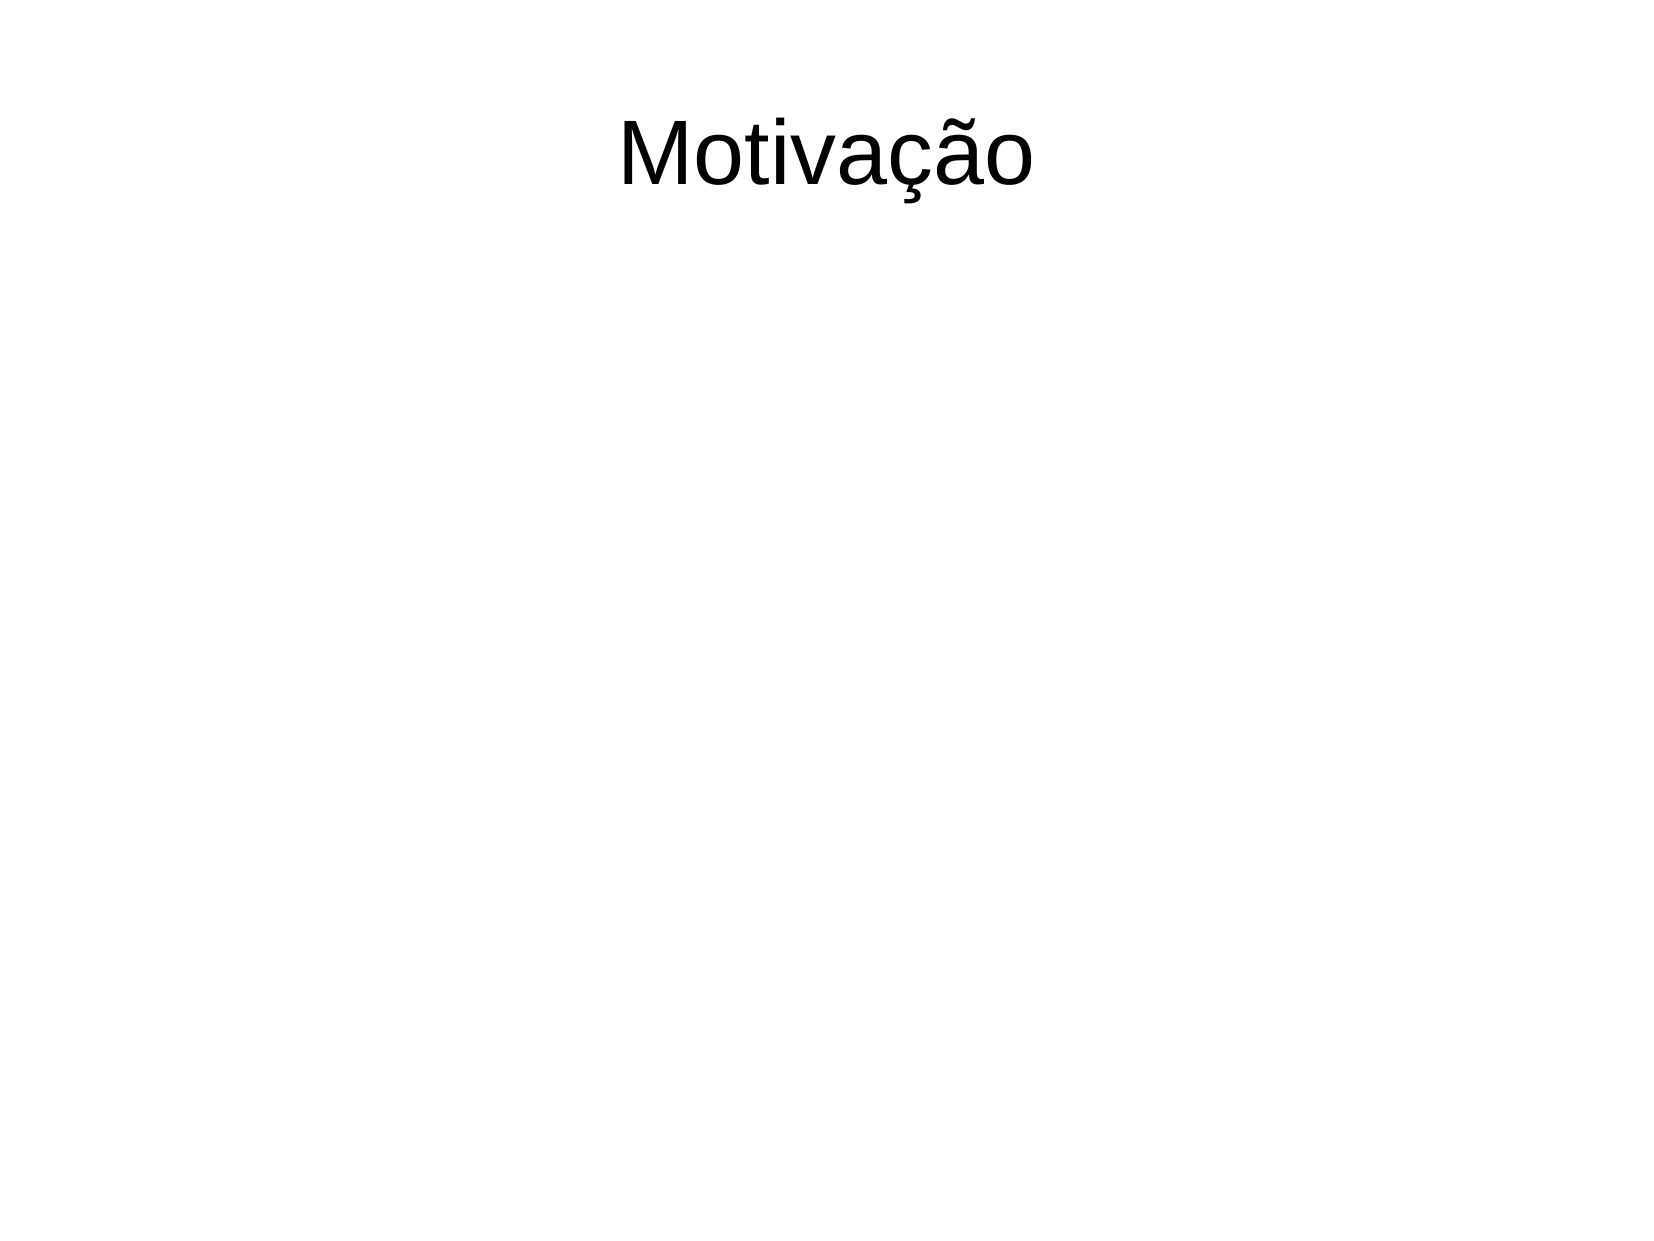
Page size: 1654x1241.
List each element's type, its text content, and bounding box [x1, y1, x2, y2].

title Motivação [82, 49, 1571, 257]
